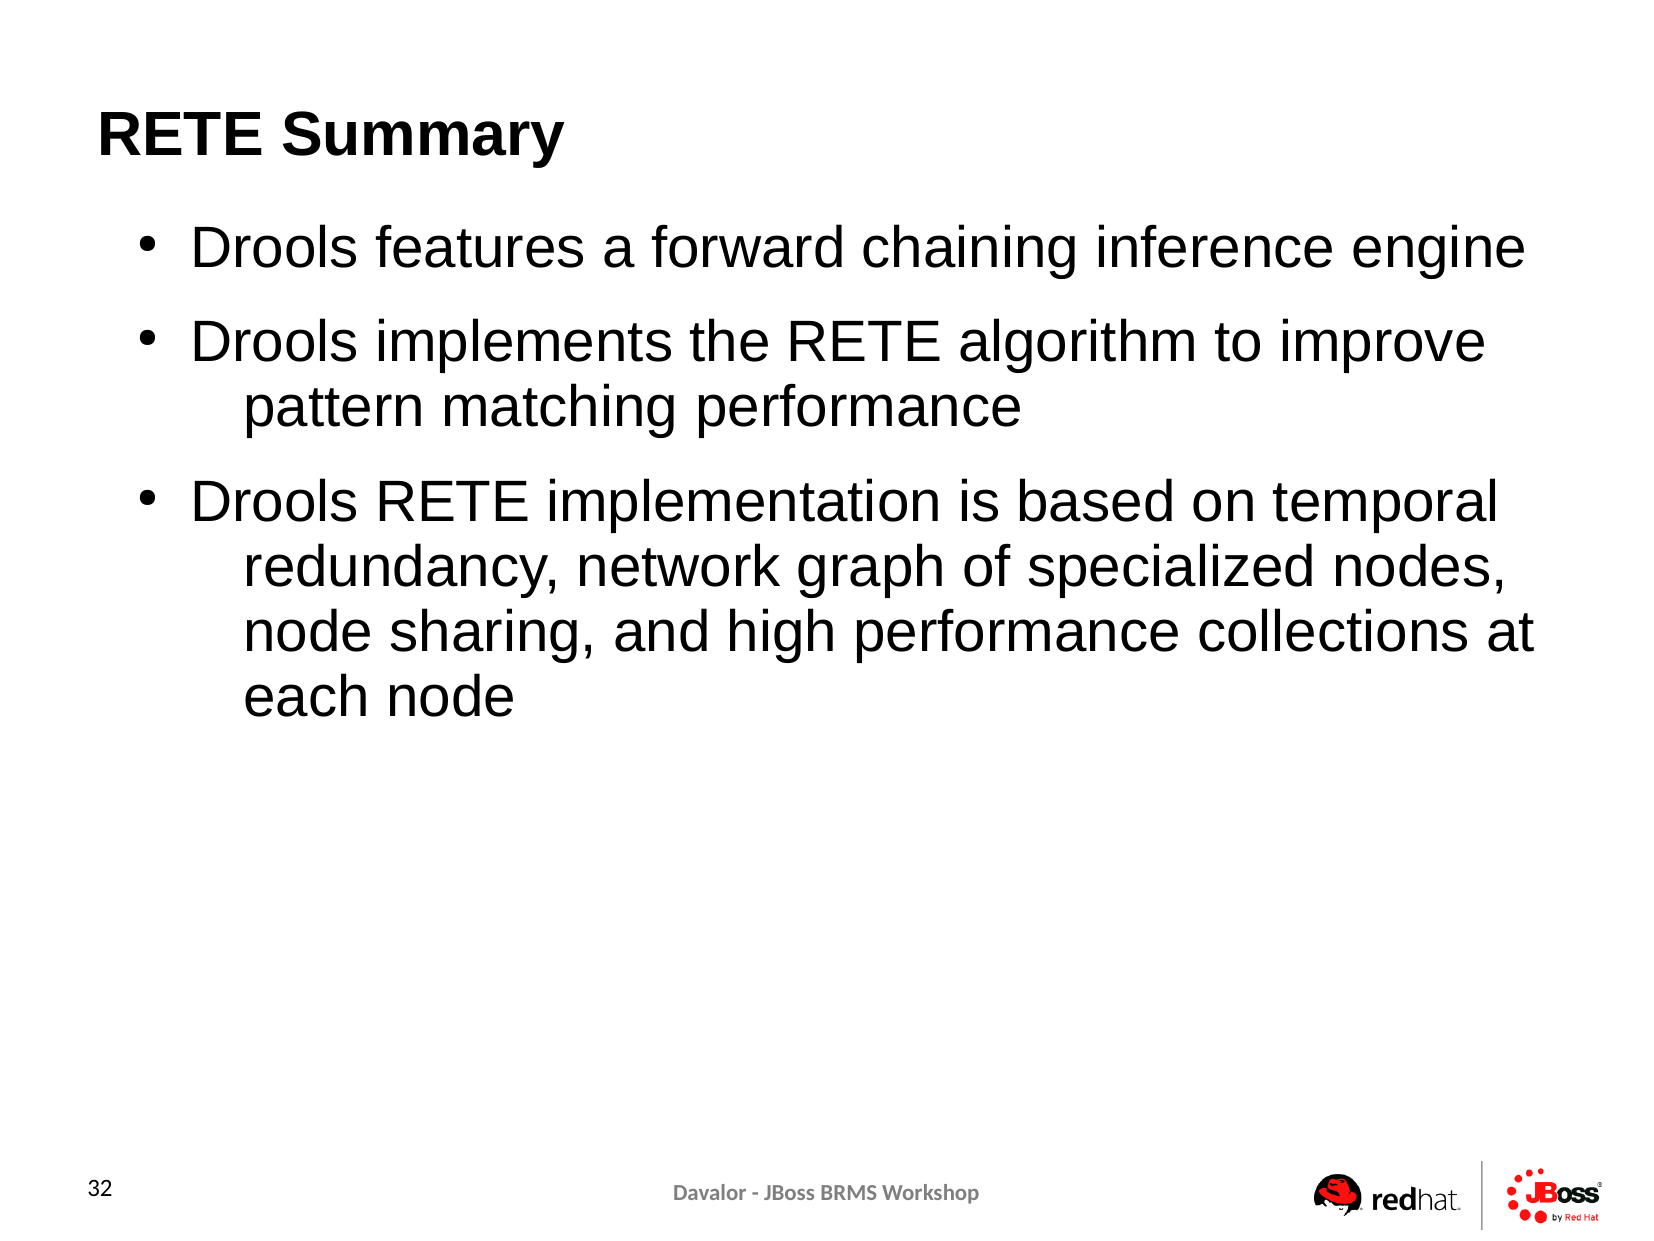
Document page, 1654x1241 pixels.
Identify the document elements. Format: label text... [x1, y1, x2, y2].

picture [1314, 1161, 1602, 1230]
title RETE Summary [82, 95, 1571, 226]
list Drools features a forward chaining inference engine Drools implements the RETE algorithm to improve pattern matching performance Drools RETE implementation is based on temporal redundancy, network graph of specialized nodes, node sharing, and high performance collections at each node [86, 207, 1576, 1039]
